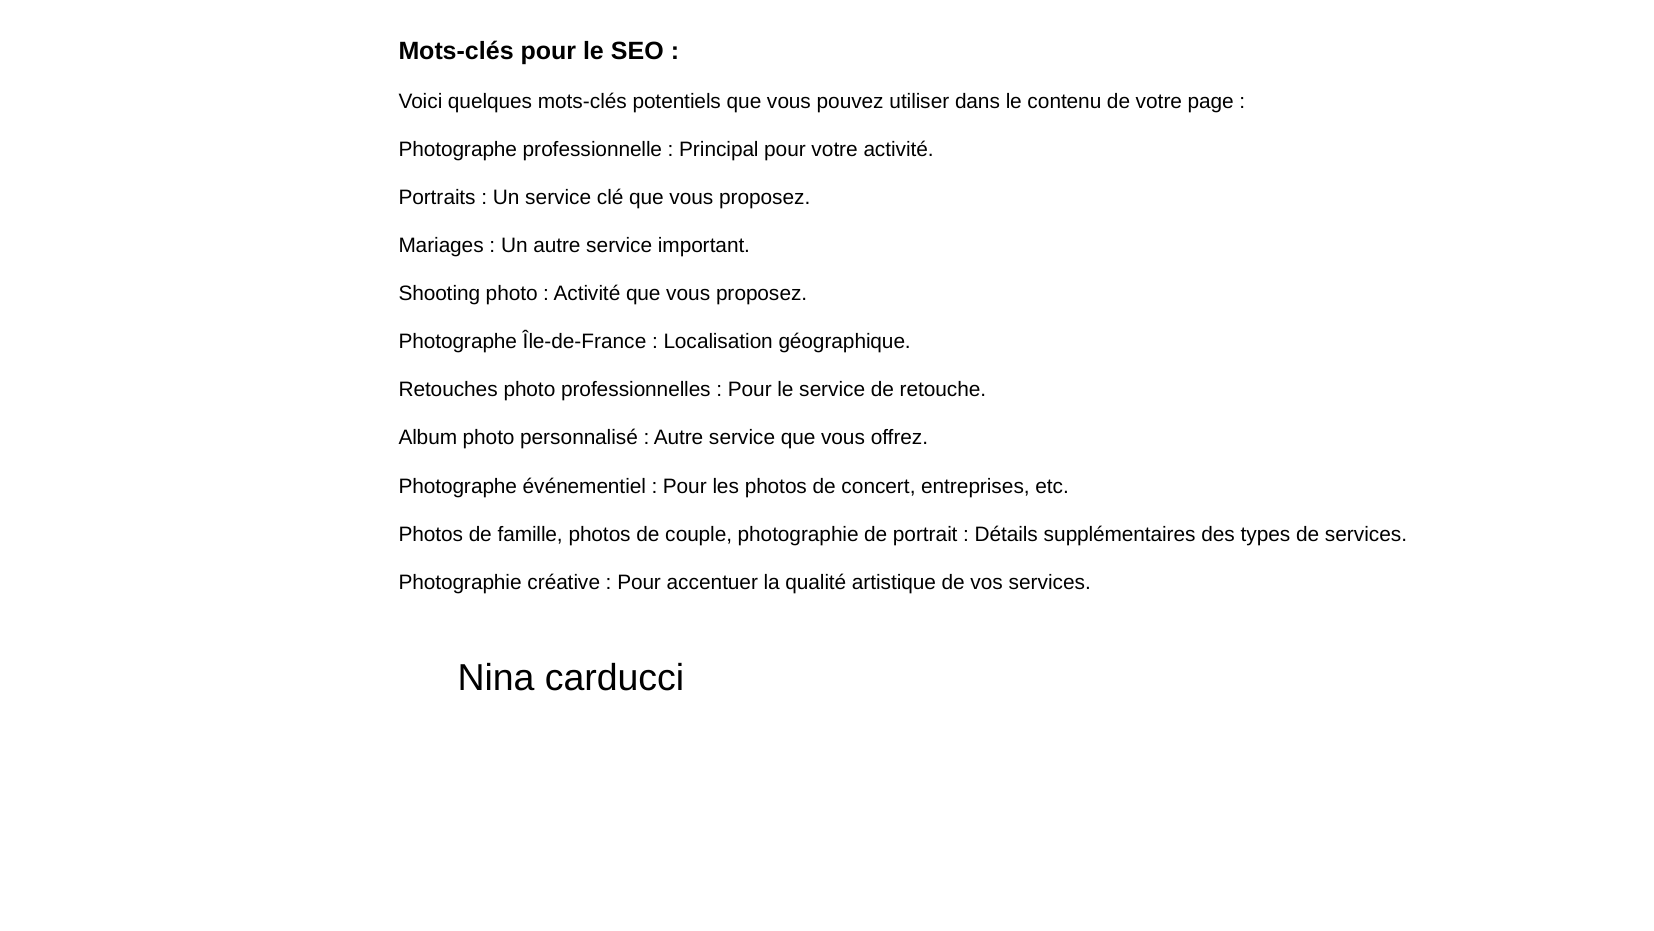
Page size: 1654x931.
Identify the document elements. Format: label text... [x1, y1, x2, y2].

text_box Mots-clés pour le SEO : Voici quelques mots-clés potentiels que vous pouvez utiliser dans le contenu de votre page : Photographe professionnelle : Principal pour votre activité. Portraits : Un service clé que vous proposez. Mariages : Un autre service important. Shooting photo : Activité que vous proposez. Photographe Île-de-France : Localisation géographique. Retouches photo professionnelles : Pour le service de retouche. Album photo personnalisé : Autre service que vous offrez. Photographe événementiel : Pour les photos de concert, entreprises, etc. Photos de famille, photos de couple, photographie de portrait : Détails supplémentaires des types de services. Photographie créative : Pour accentuer la qualité artistique de vos services. [383, 29, 1424, 650]
text_box Nina carducci [442, 649, 700, 707]
